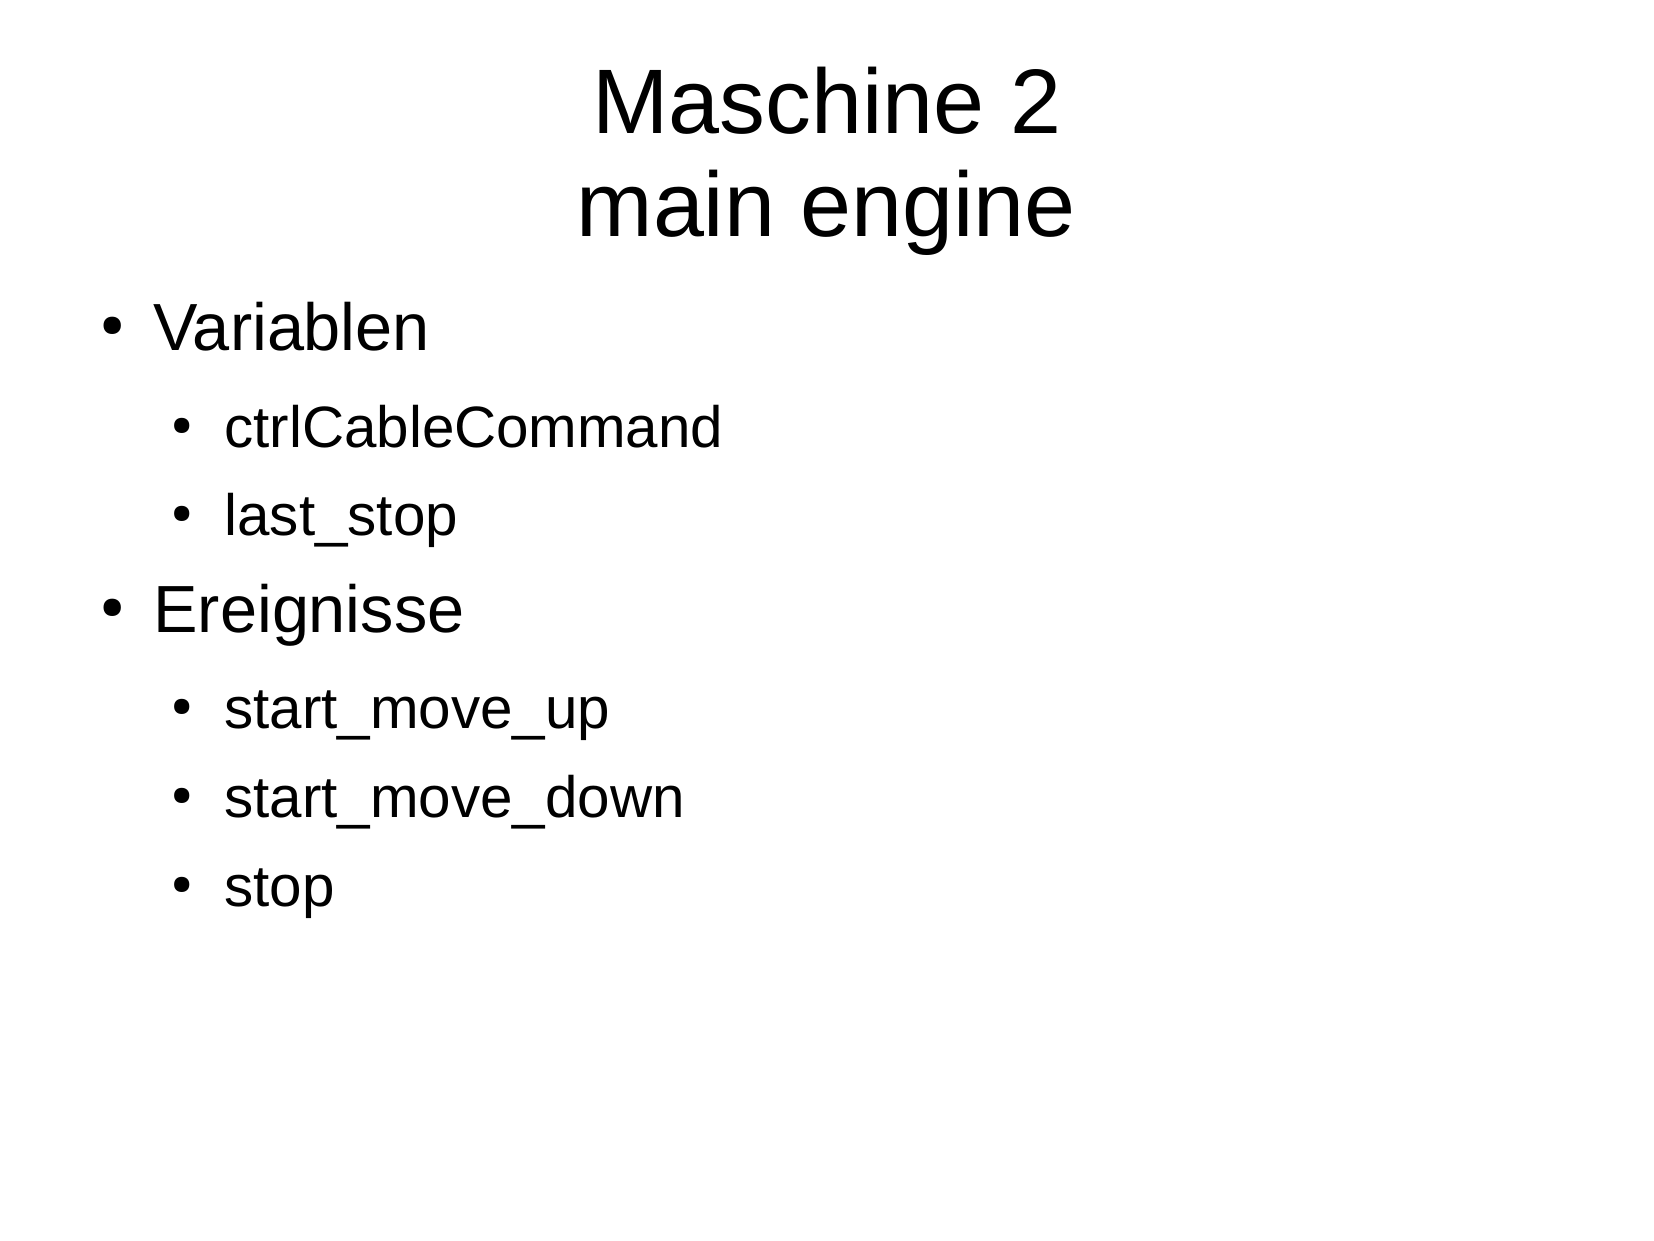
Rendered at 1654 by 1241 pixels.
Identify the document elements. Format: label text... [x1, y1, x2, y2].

title Maschine 2 main engine [82, 50, 1571, 256]
list Variablen ctrlCableCommand last_stop Ereignisse start_move_up start_move_down stop [82, 290, 1571, 1109]
